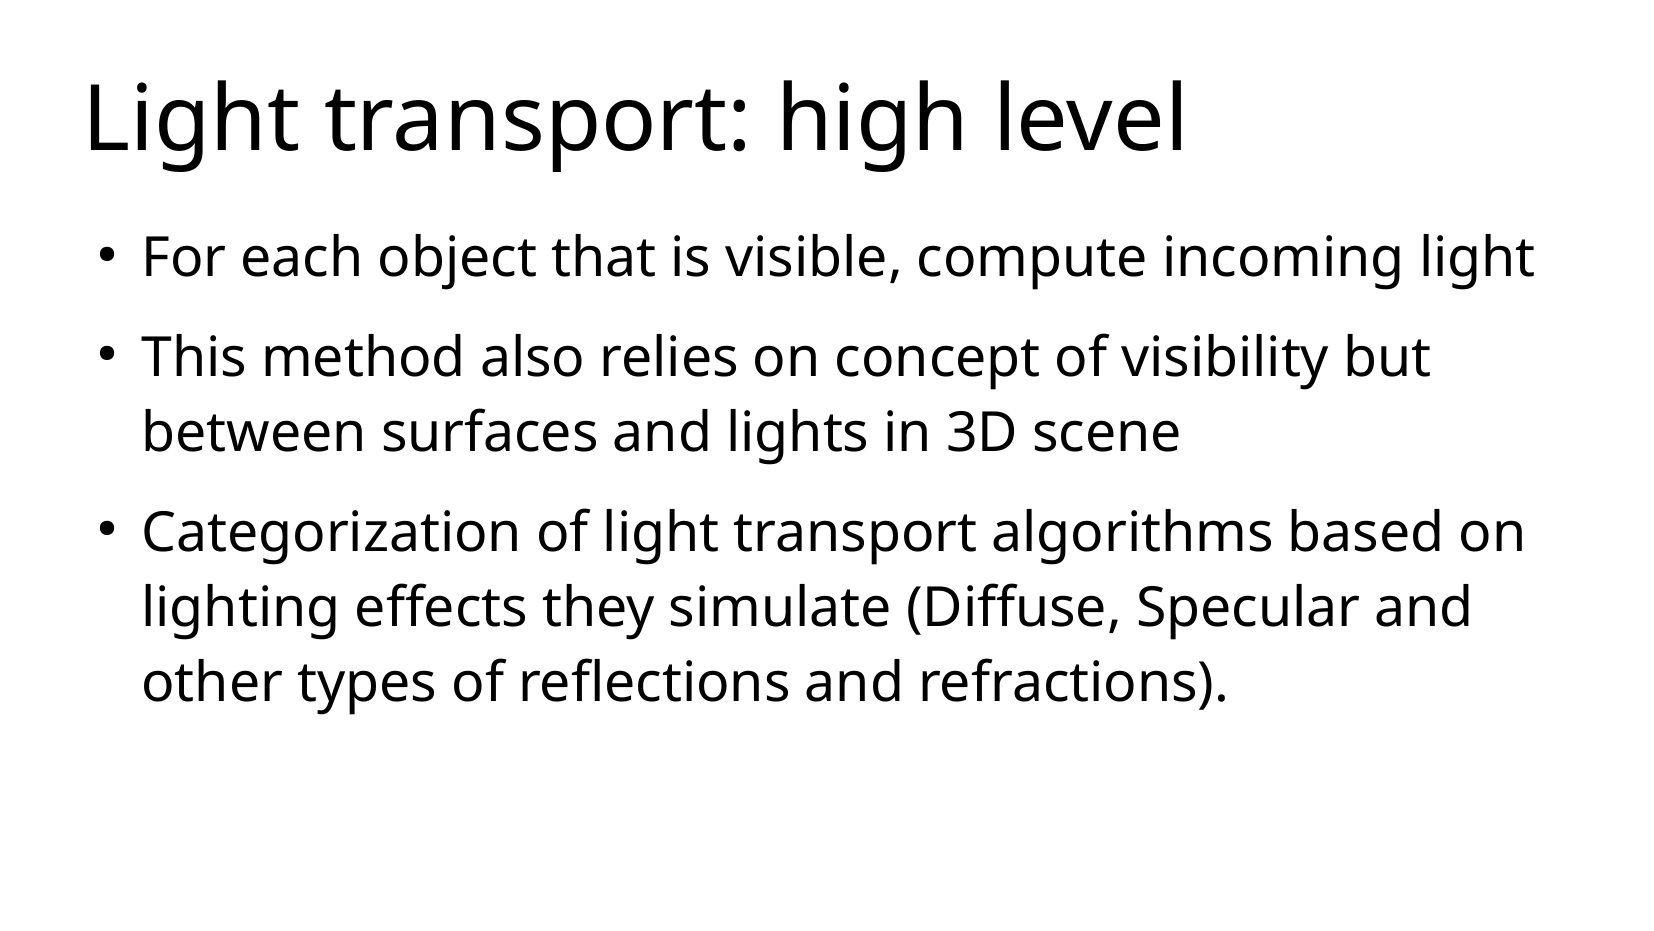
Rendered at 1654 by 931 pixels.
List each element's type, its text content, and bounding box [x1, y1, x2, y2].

title Light transport: high level [82, 37, 1571, 193]
list For each object that is visible, compute incoming light This method also relies on concept of visibility but between surfaces and lights in 3D scene Categorization of light transport algorithms based on lighting effects they simulate (Diffuse, Specular and other types of reflections and refractions). [82, 217, 1571, 758]
